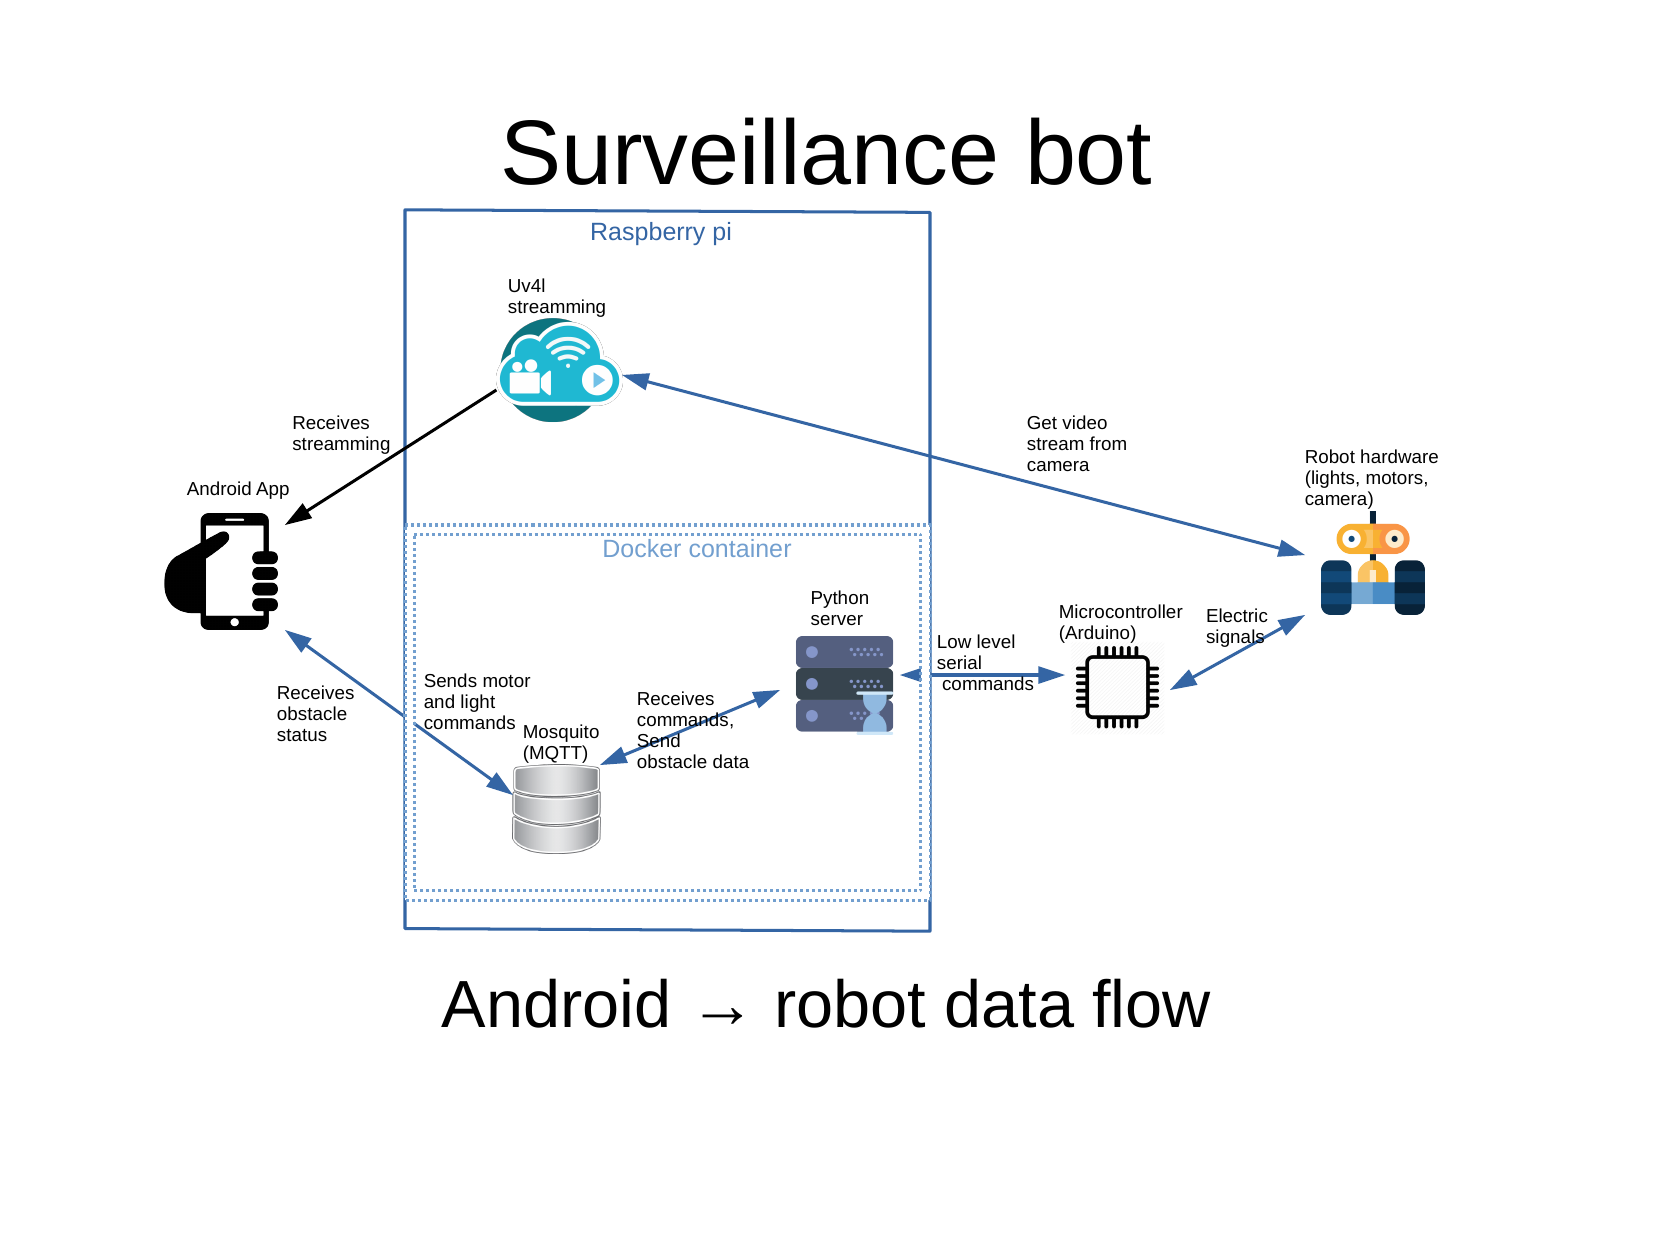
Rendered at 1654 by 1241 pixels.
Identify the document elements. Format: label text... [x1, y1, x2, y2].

picture [1321, 518, 1426, 616]
text_box Electric signals [1191, 597, 1335, 655]
text_box Receives streamming [277, 404, 421, 462]
text_box Get video stream from camera [1012, 405, 1156, 483]
text_box Docker container [587, 527, 818, 571]
text_box Raspberry pi [575, 209, 806, 253]
picture [162, 513, 280, 631]
subtitle Android → robot data flow [82, 210, 1571, 1126]
text_box Uv4l streamming [493, 268, 636, 326]
text_box Microcontroller (Arduino) [1044, 594, 1210, 651]
text_box Low level serial commands [931, 624, 1066, 702]
text_box Robot hardware (lights, motors, camera) [1290, 439, 1456, 518]
text_box Android App [172, 471, 316, 514]
picture [496, 326, 623, 425]
picture [1070, 651, 1165, 736]
text_box Receives obstacle status [262, 675, 405, 753]
text_box [405, 525, 931, 916]
title Surveillance bot [82, 49, 1571, 210]
